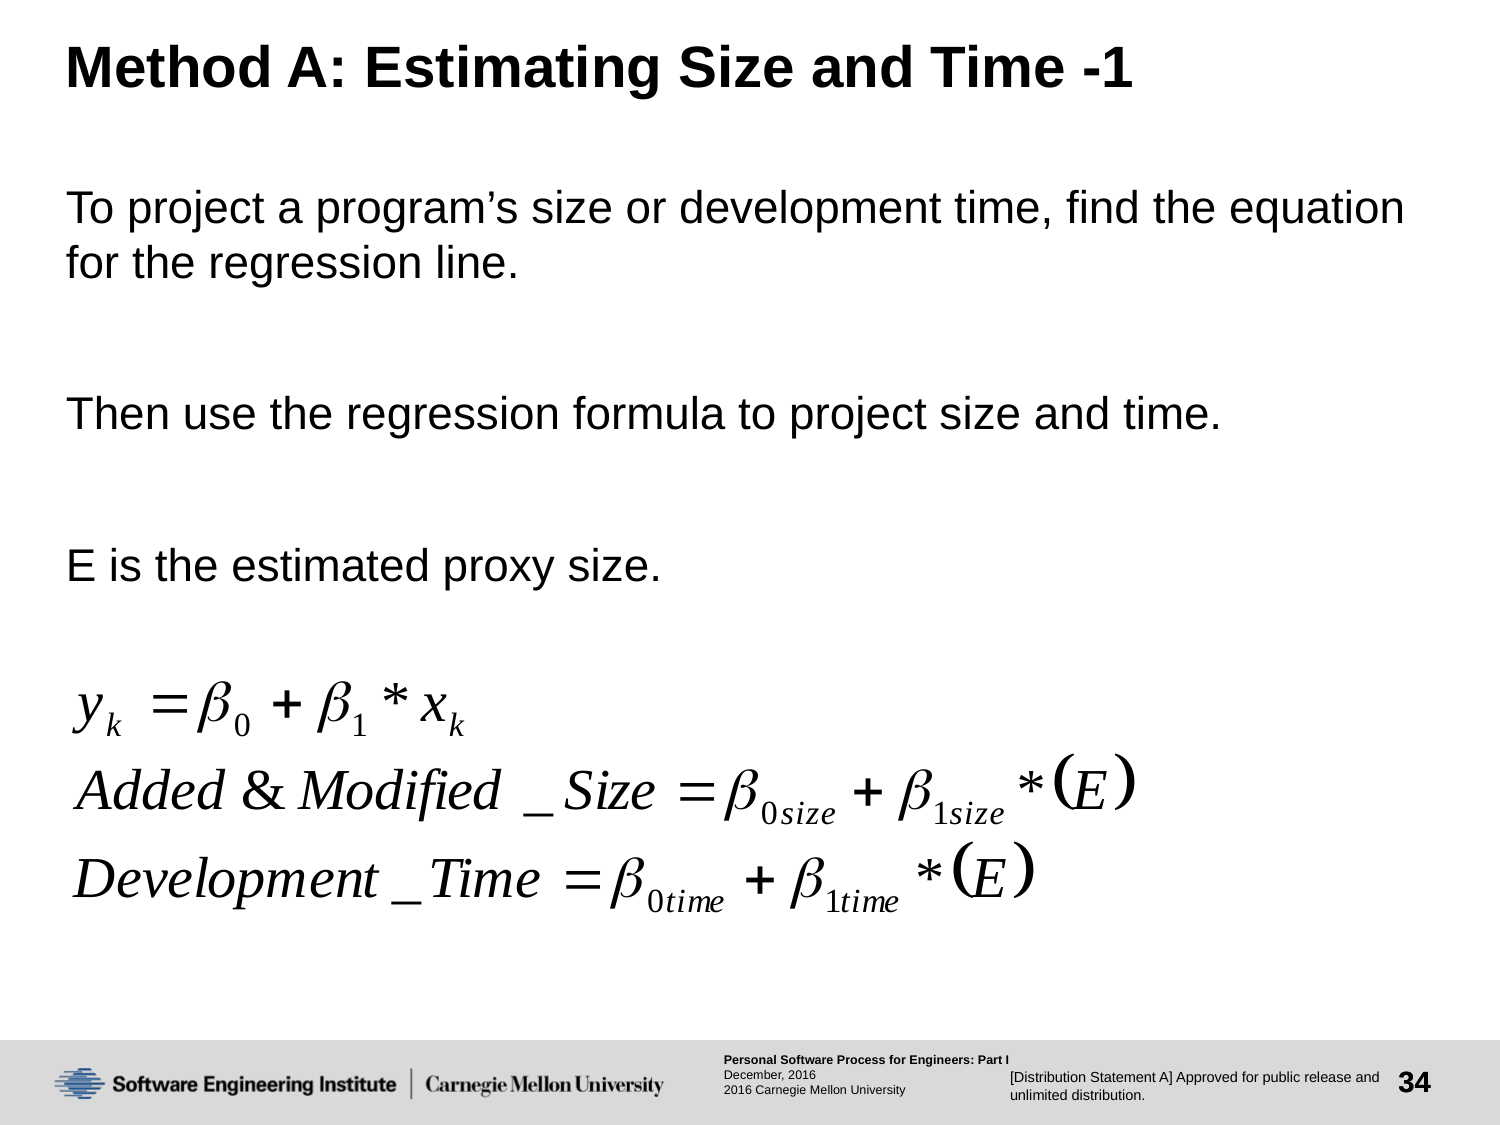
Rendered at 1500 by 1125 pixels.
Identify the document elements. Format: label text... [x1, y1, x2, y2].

picture [46, 1061, 673, 1104]
title Method A: Estimating Size and Time -1 [65, 37, 1313, 148]
chart [63, 665, 1140, 928]
picture [62, 664, 1138, 926]
list To project a program’s size or development time, find the equation for the regression line. Then use the regression formula to project size and time. E is the estimated proxy size. [65, 177, 1431, 1000]
